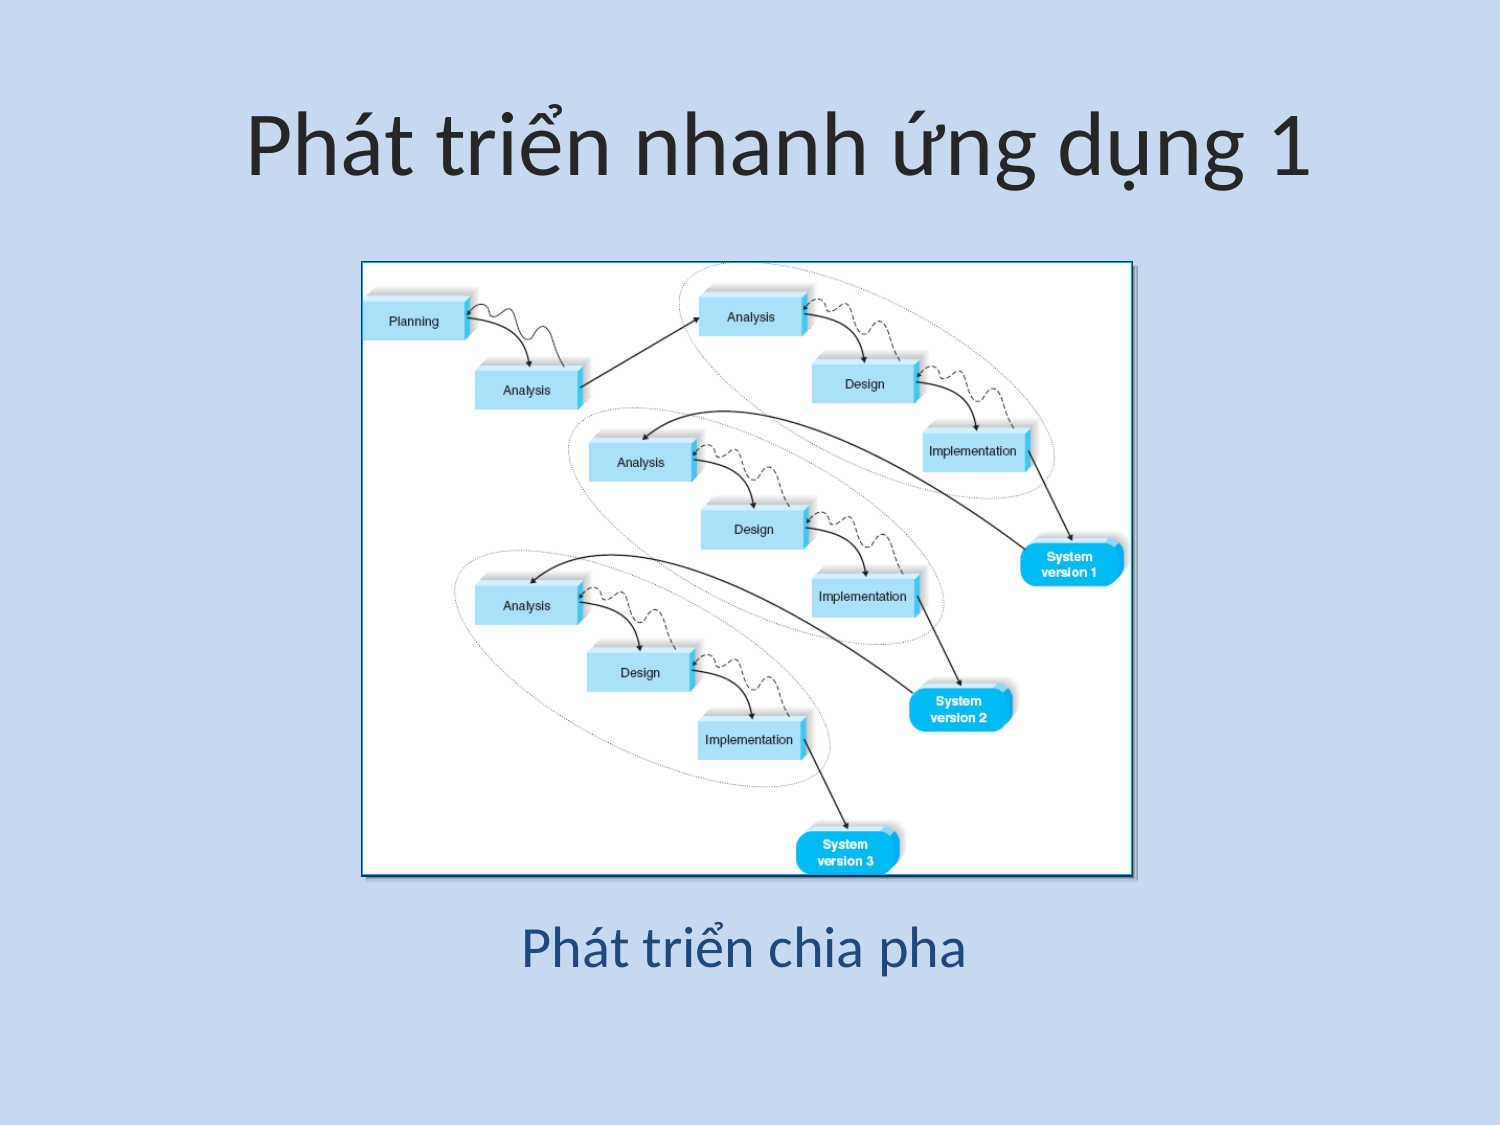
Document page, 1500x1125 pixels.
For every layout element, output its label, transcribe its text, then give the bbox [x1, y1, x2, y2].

title Phát triển nhanh ứng dụng 1 [75, 45, 1486, 233]
text_box Phát triển chia pha [506, 901, 983, 987]
picture [867, 857, 873, 865]
picture [839, 840, 867, 848]
picture [838, 857, 861, 865]
picture [364, 264, 1130, 873]
picture [819, 859, 835, 865]
picture [824, 840, 837, 851]
